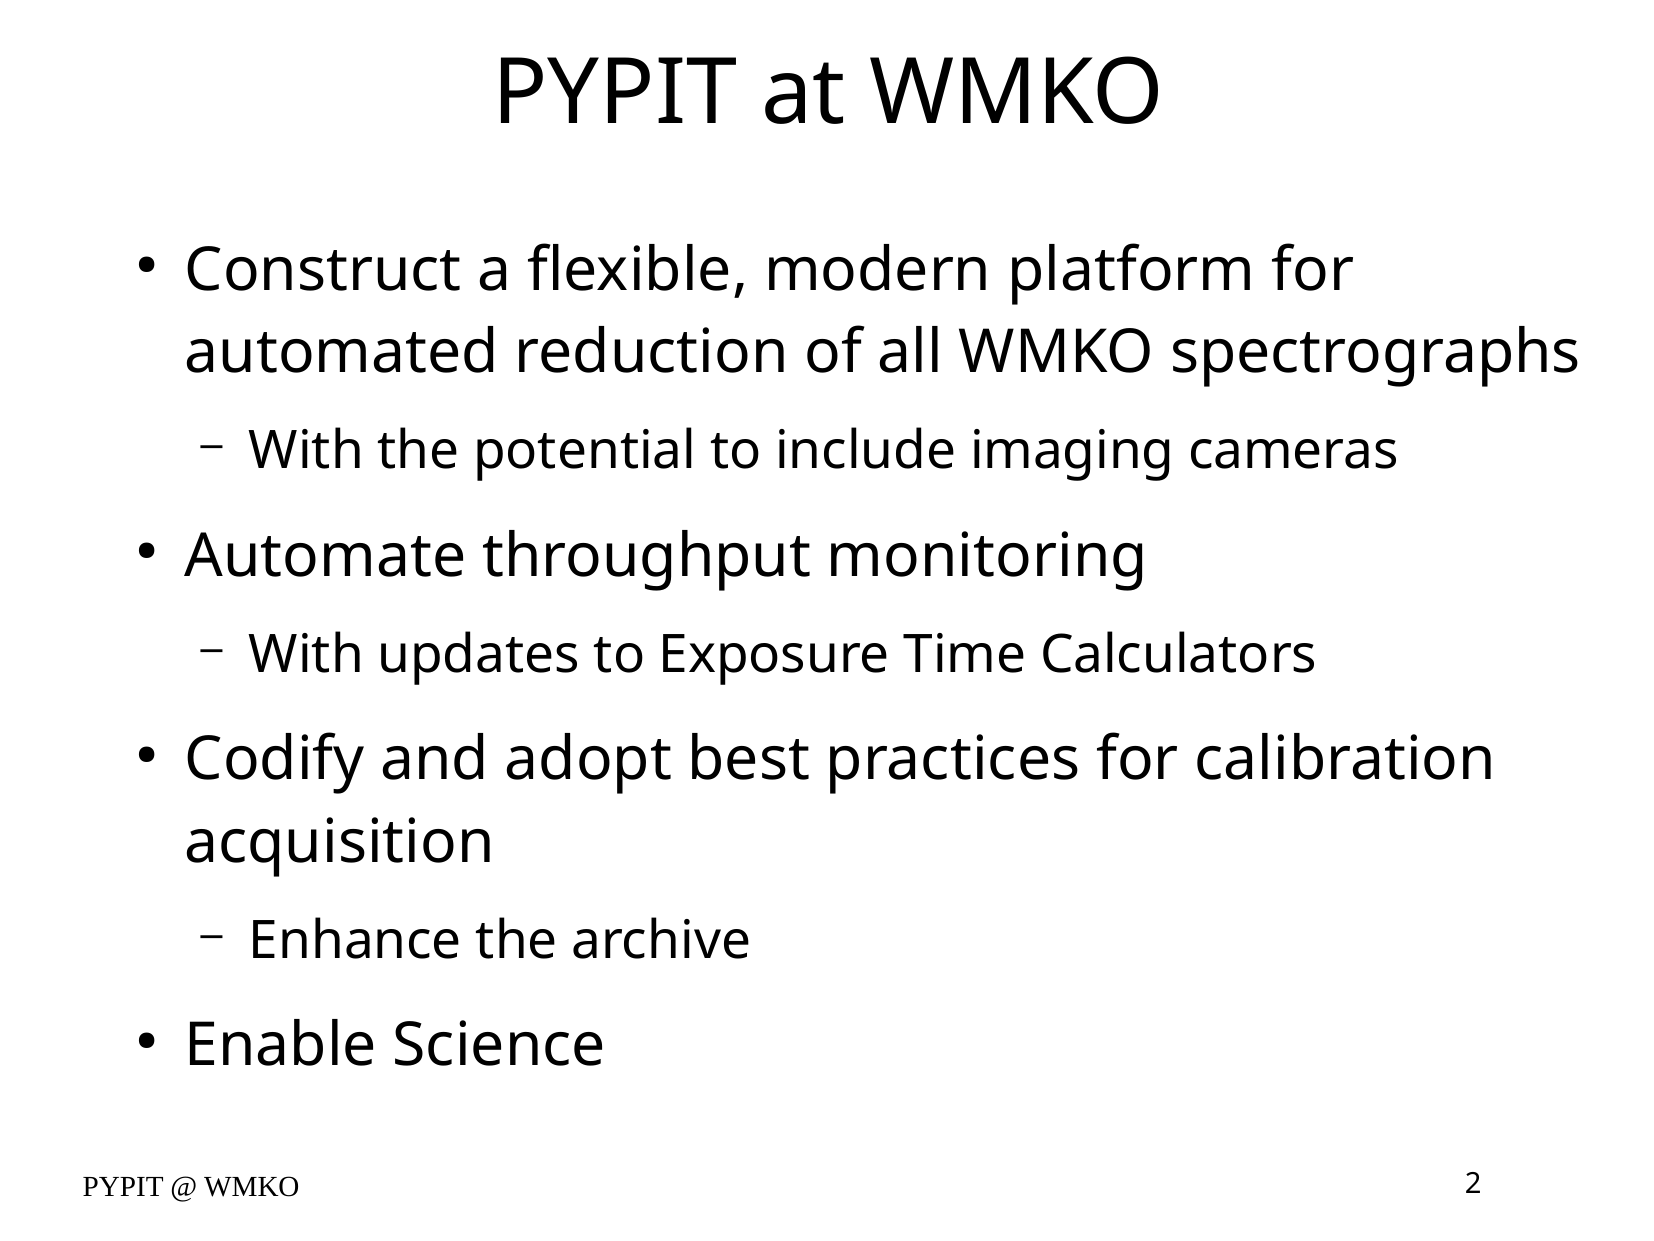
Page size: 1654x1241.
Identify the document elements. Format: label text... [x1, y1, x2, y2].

title PYPIT at WMKO [180, 11, 1478, 166]
list Construct a flexible, modern platform for automated reduction of all WMKO spectrographs With the potential to include imaging cameras Automate throughput monitoring With updates to Exposure Time Calculators Codify and adopt best practices for calibration acquisition Enhance the archive Enable Science [120, 225, 1591, 1096]
